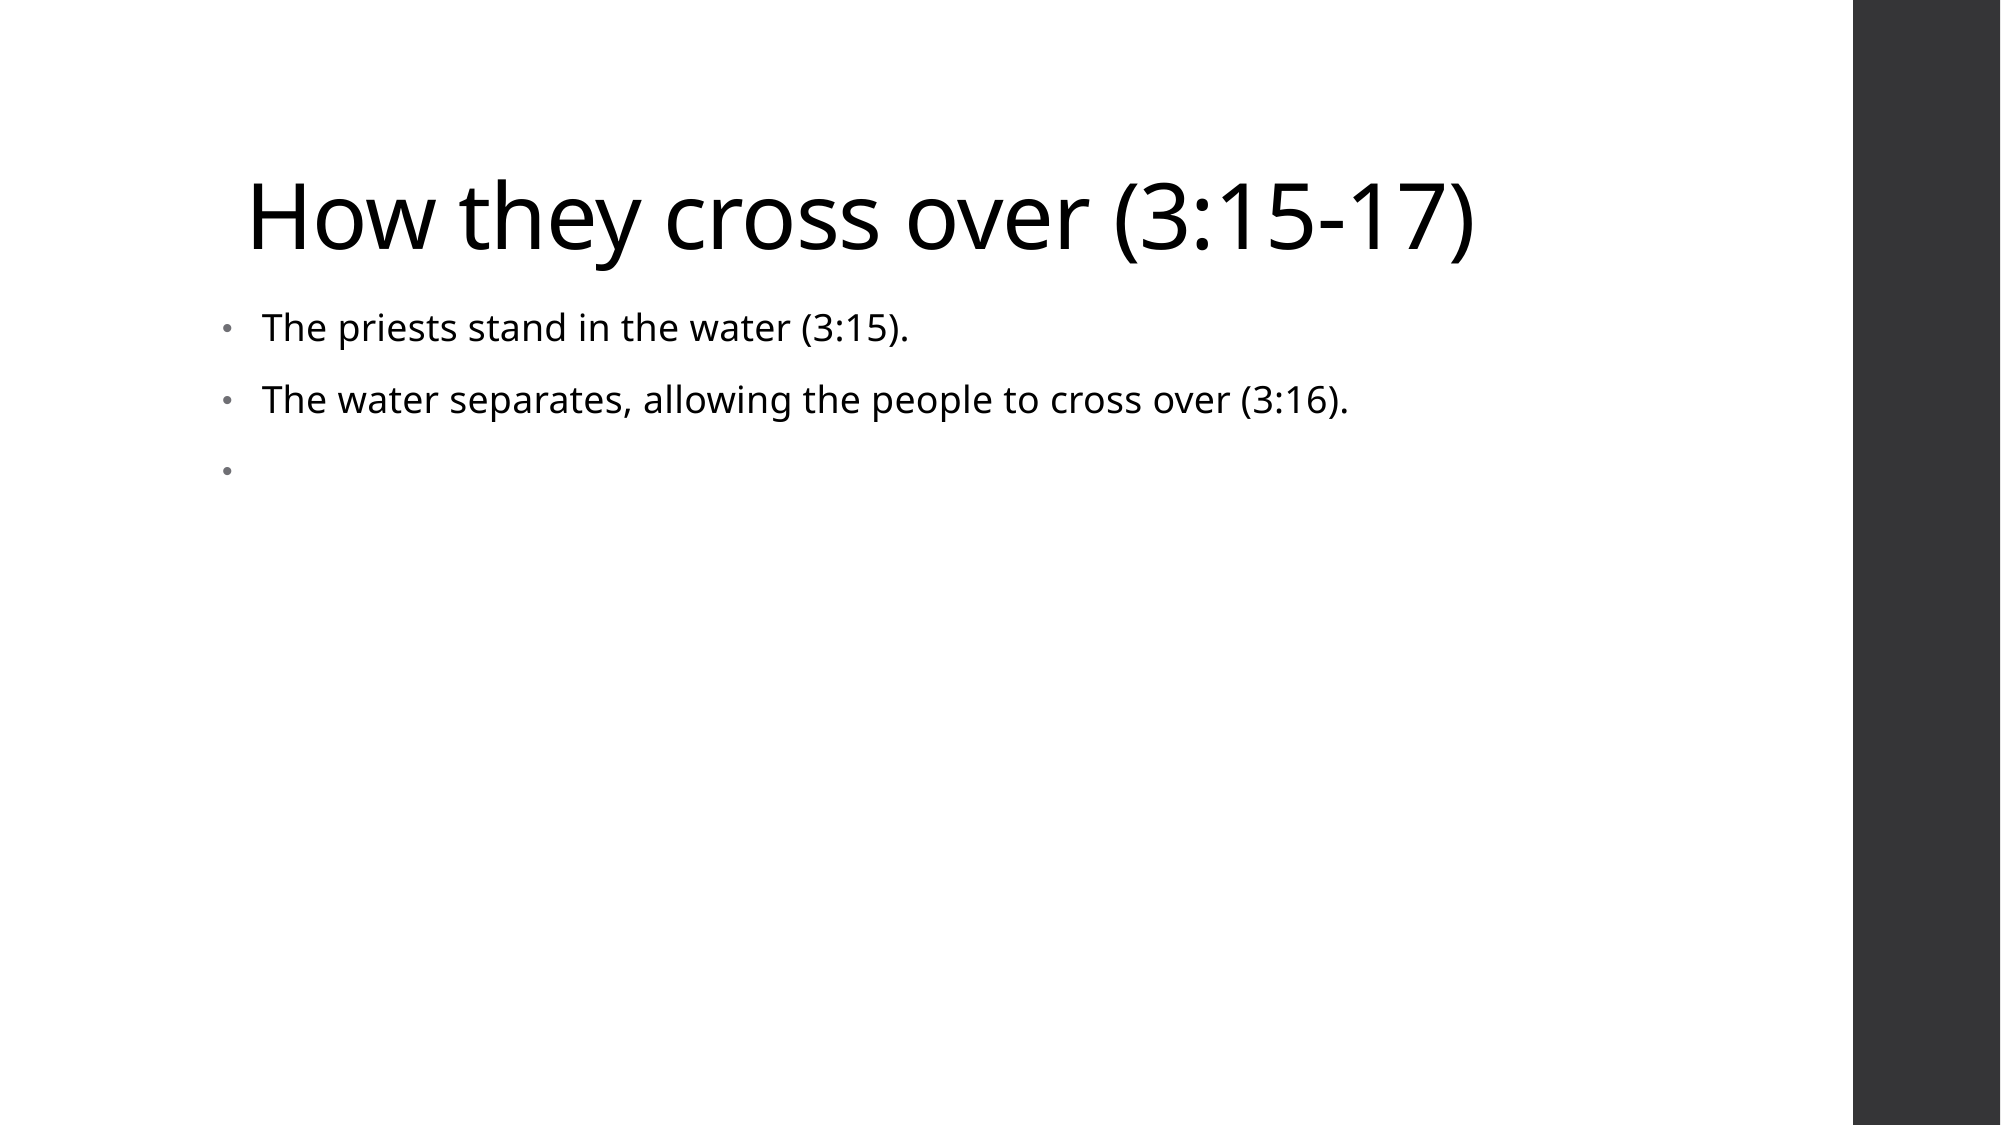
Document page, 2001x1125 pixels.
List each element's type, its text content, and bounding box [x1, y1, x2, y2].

list The priests stand in the water (3:15). The water separates, allowing the people to cross over (3:16). [206, 299, 1617, 1014]
title How they cross over (3:15-17) [206, 60, 1797, 278]
